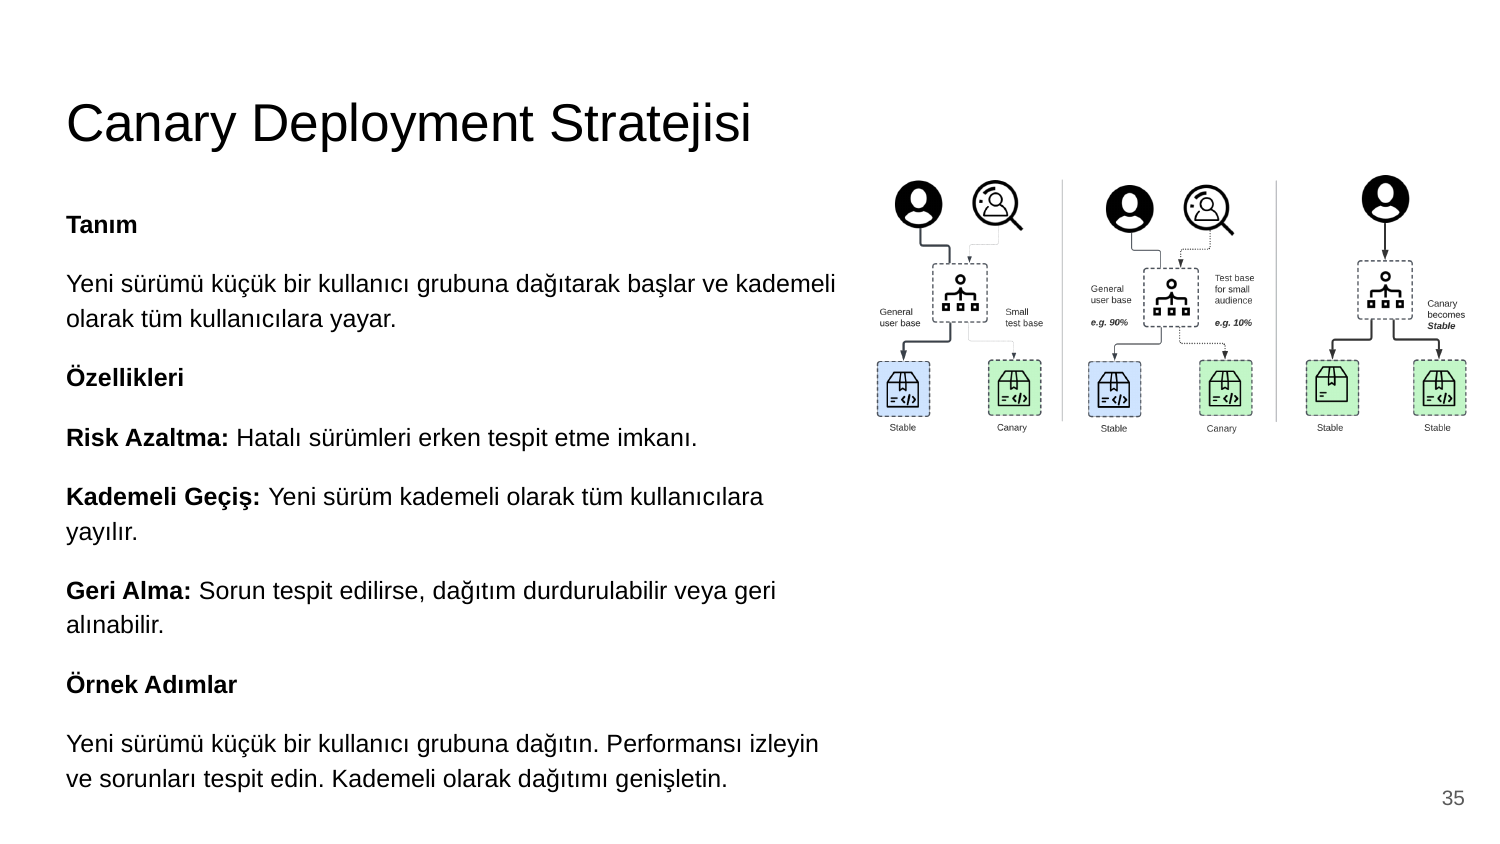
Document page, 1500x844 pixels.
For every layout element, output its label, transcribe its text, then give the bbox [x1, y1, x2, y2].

picture [846, 158, 1494, 448]
list Tanım Yeni sürümü küçük bir kullanıcı grubuna dağıtarak başlar ve kademeli olarak tüm kullanıcılara yayar. Özellikleri Risk Azaltma: Hatalı sürümleri erken tespit etme imkanı. Kademeli Geçiş: Yeni sürüm kademeli olarak tüm kullanıcılara yayılır. Geri Alma: Sorun tespit edilirse, dağıtım durdurulabilir veya geri alınabilir. Örnek Adımlar Yeni sürümü küçük bir kullanıcı grubuna dağıtın. Performansı izleyin ve sorunları tespit edin. Kademeli olarak dağıtımı genişletin. [51, 189, 859, 750]
title Canary Deployment Stratejisi [51, 72, 1449, 167]
slide_number <number> [1389, 764, 1480, 830]
